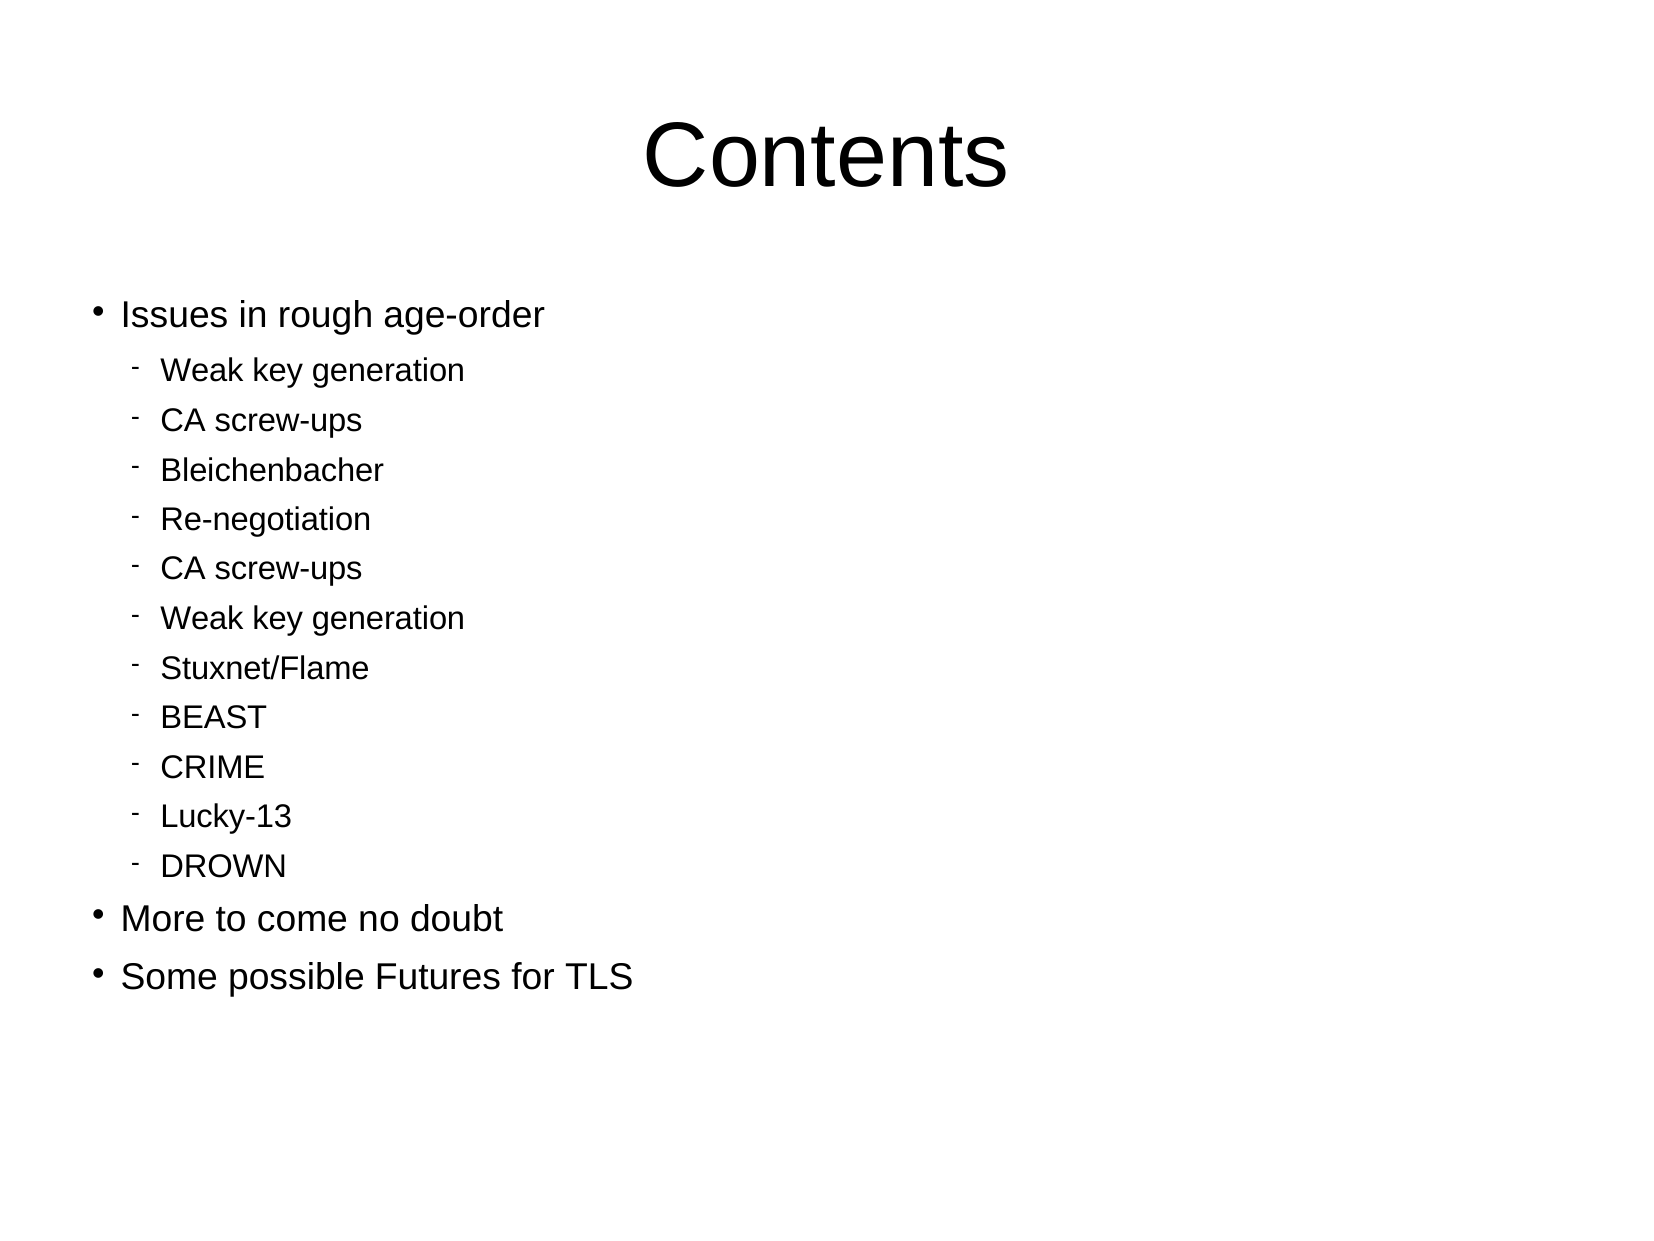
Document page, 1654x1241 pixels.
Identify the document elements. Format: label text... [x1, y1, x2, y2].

title Contents [82, 49, 1571, 257]
list Issues in rough age-order Weak key generation CA screw-ups Bleichenbacher Re-negotiation CA screw-ups Weak key generation Stuxnet/Flame BEAST CRIME Lucky-13 DROWN More to come no doubt Some possible Futures for TLS [82, 290, 1538, 1010]
